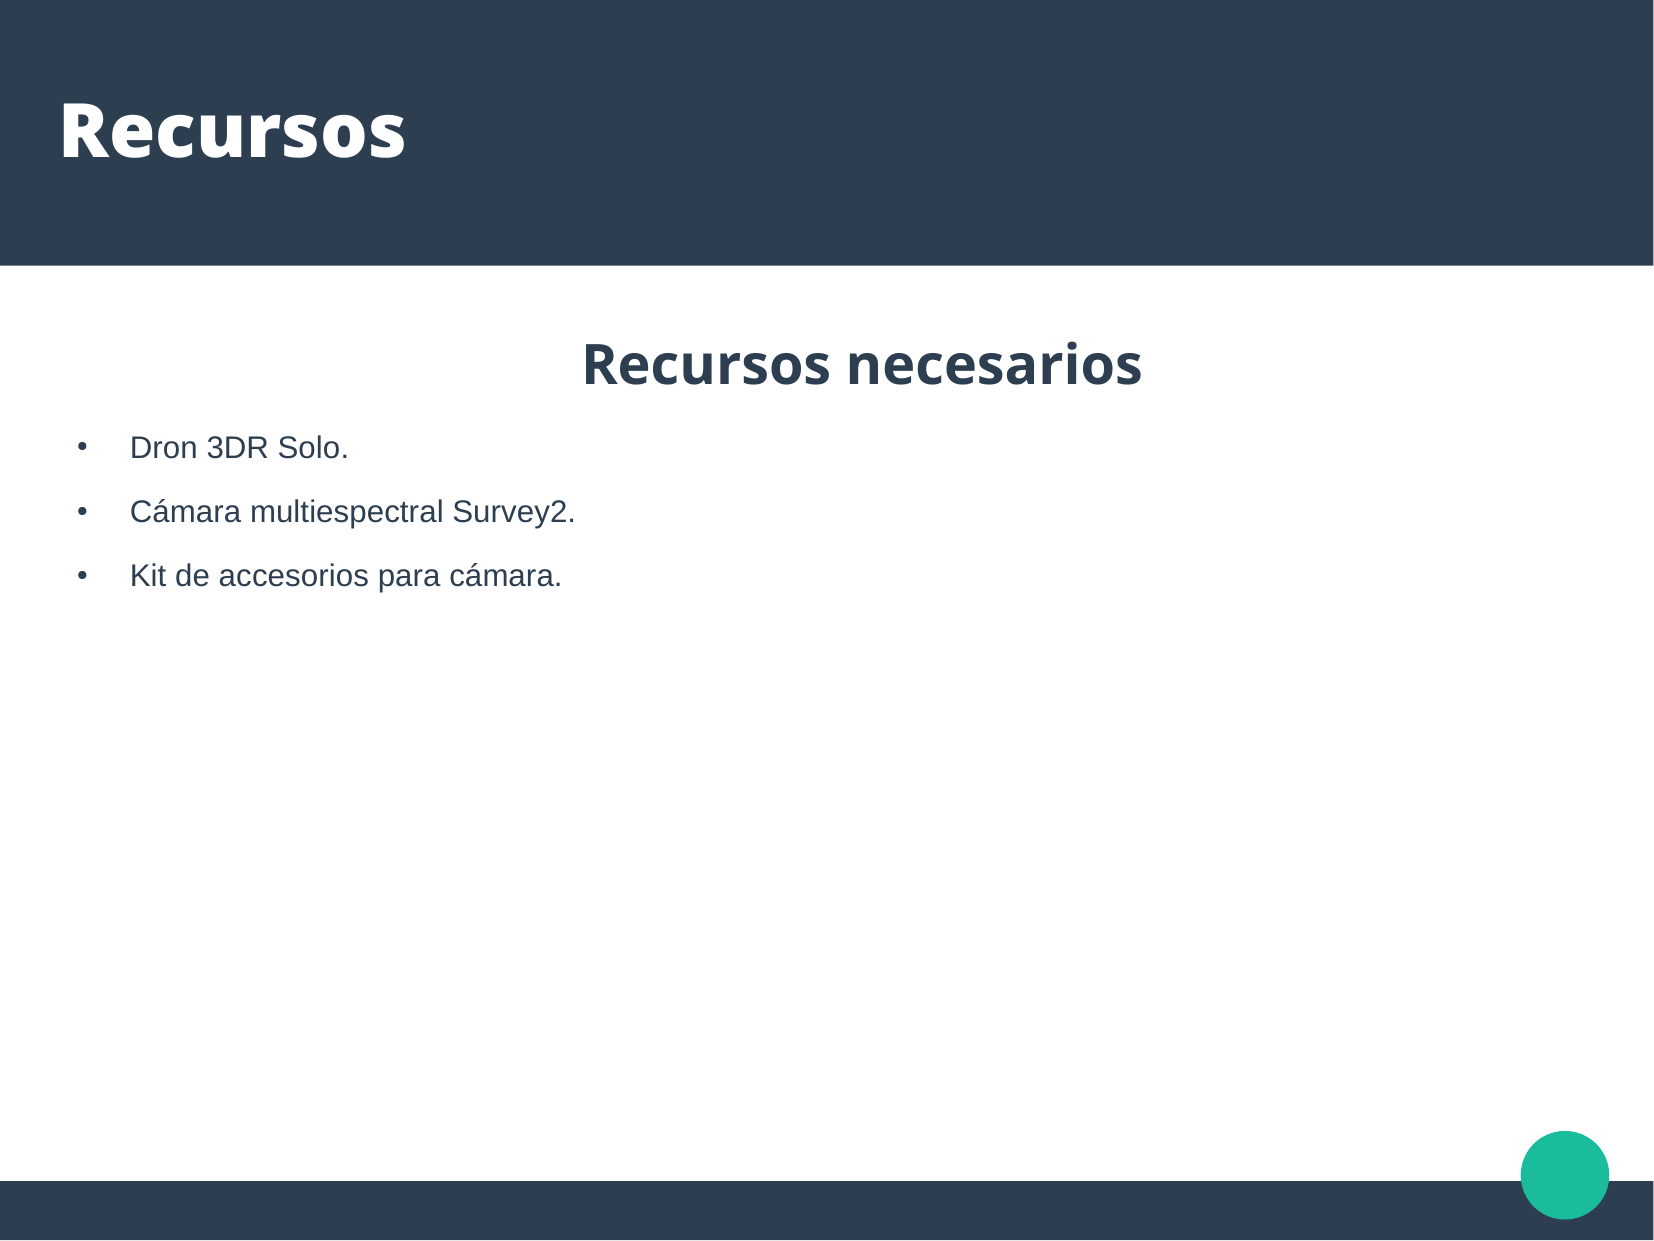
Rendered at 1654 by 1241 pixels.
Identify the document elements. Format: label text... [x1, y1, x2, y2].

list Recursos necesarios Dron 3DR Solo. Cámara multiespectral Survey2. Kit de accesorios para cámara. [59, 324, 1595, 1152]
title Recursos [59, 49, 1595, 207]
